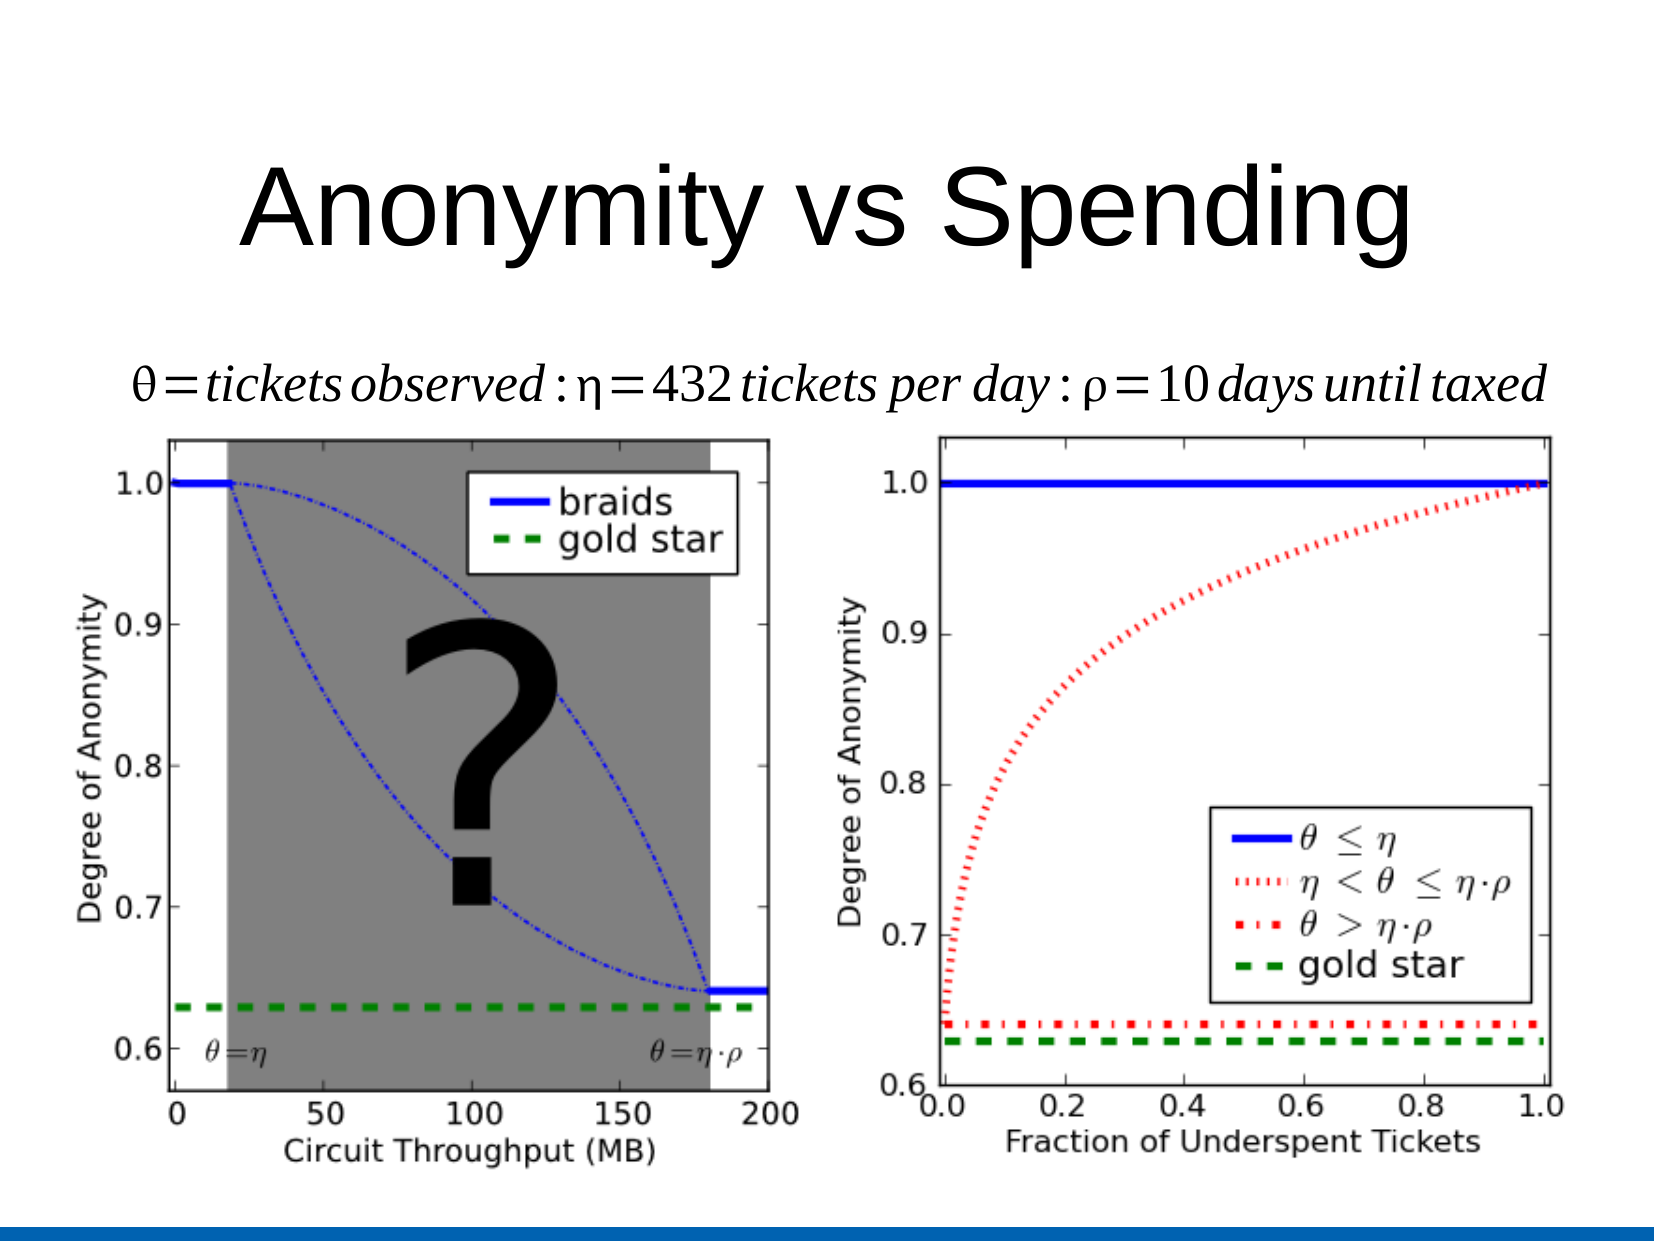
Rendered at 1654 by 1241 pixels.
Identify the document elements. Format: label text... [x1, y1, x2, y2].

picture [57, 424, 808, 1175]
chart [124, 352, 1554, 413]
title Anonymity vs Spending [121, 102, 1533, 311]
picture [825, 424, 1576, 1175]
